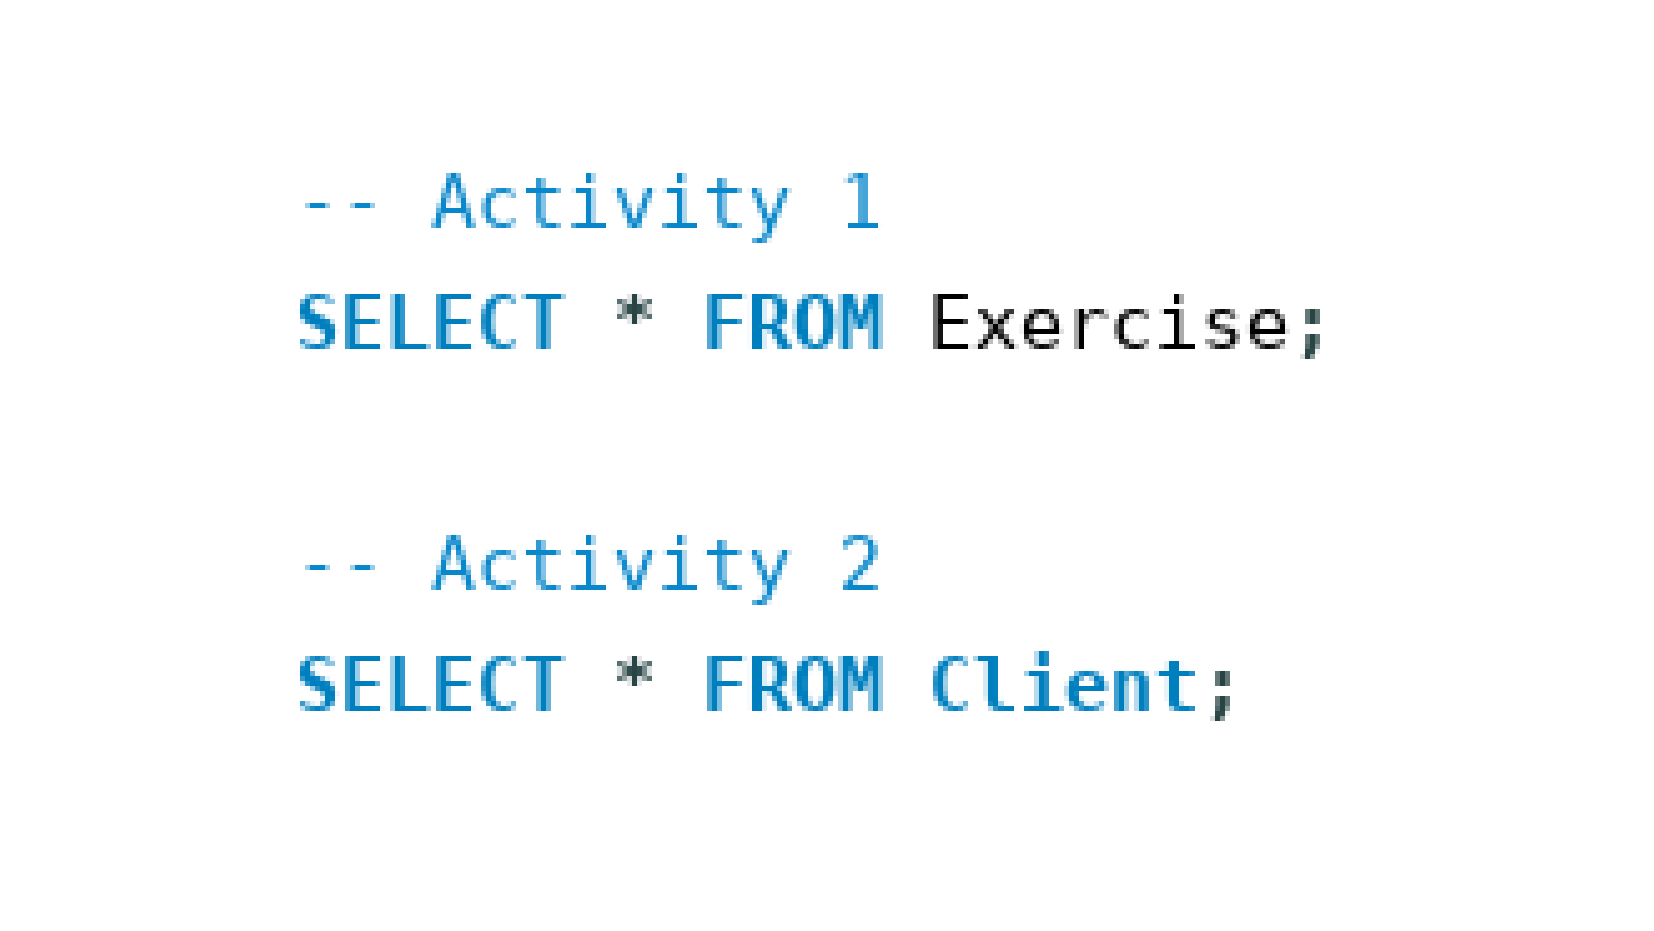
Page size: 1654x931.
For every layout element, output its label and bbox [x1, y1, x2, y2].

picture [230, 68, 1386, 802]
